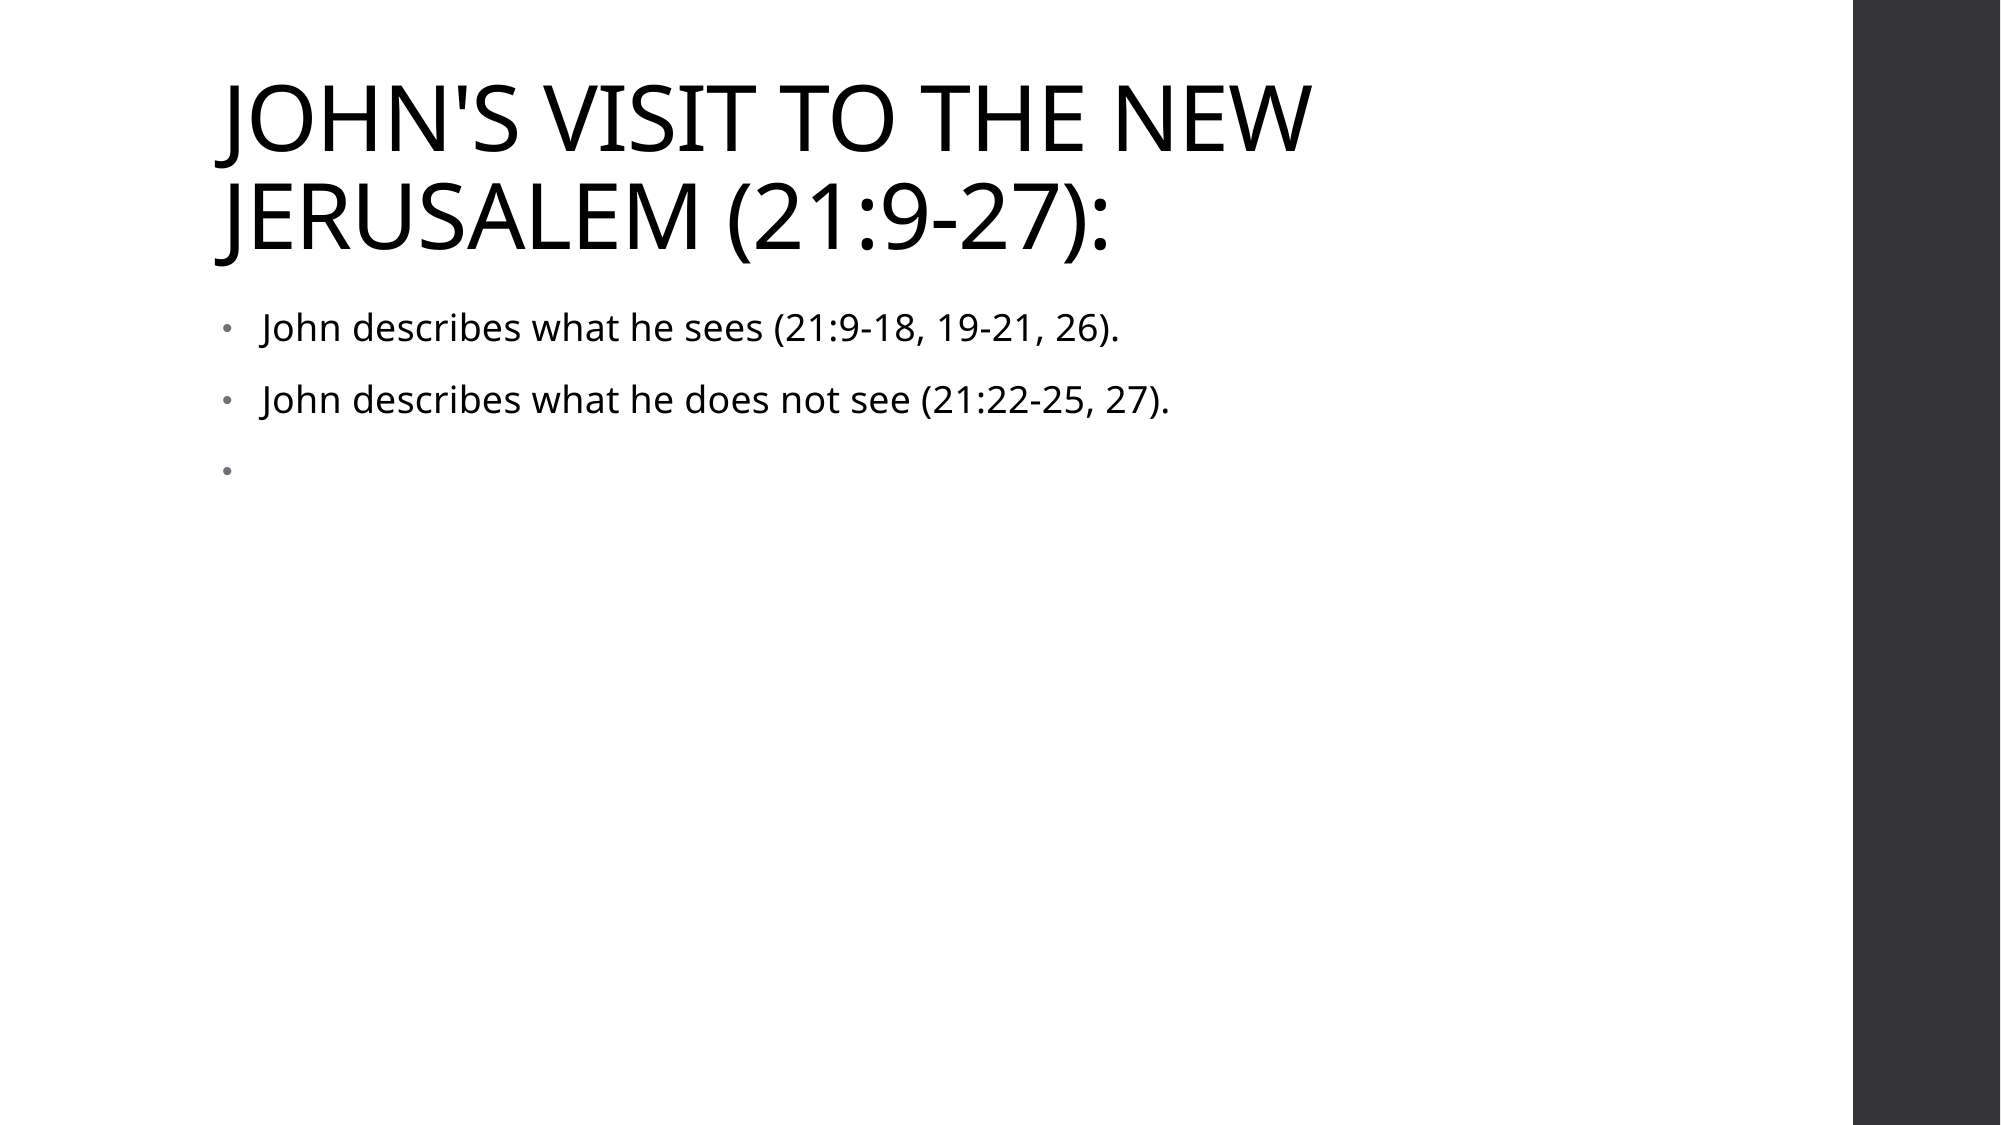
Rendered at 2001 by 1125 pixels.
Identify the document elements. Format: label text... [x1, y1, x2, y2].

title JOHN'S VISIT TO THE NEW JERUSALEM (21:9-27): [206, 60, 1797, 278]
list John describes what he sees (21:9-18, 19-21, 26). John describes what he does not see (21:22-25, 27). [206, 299, 1617, 1014]
